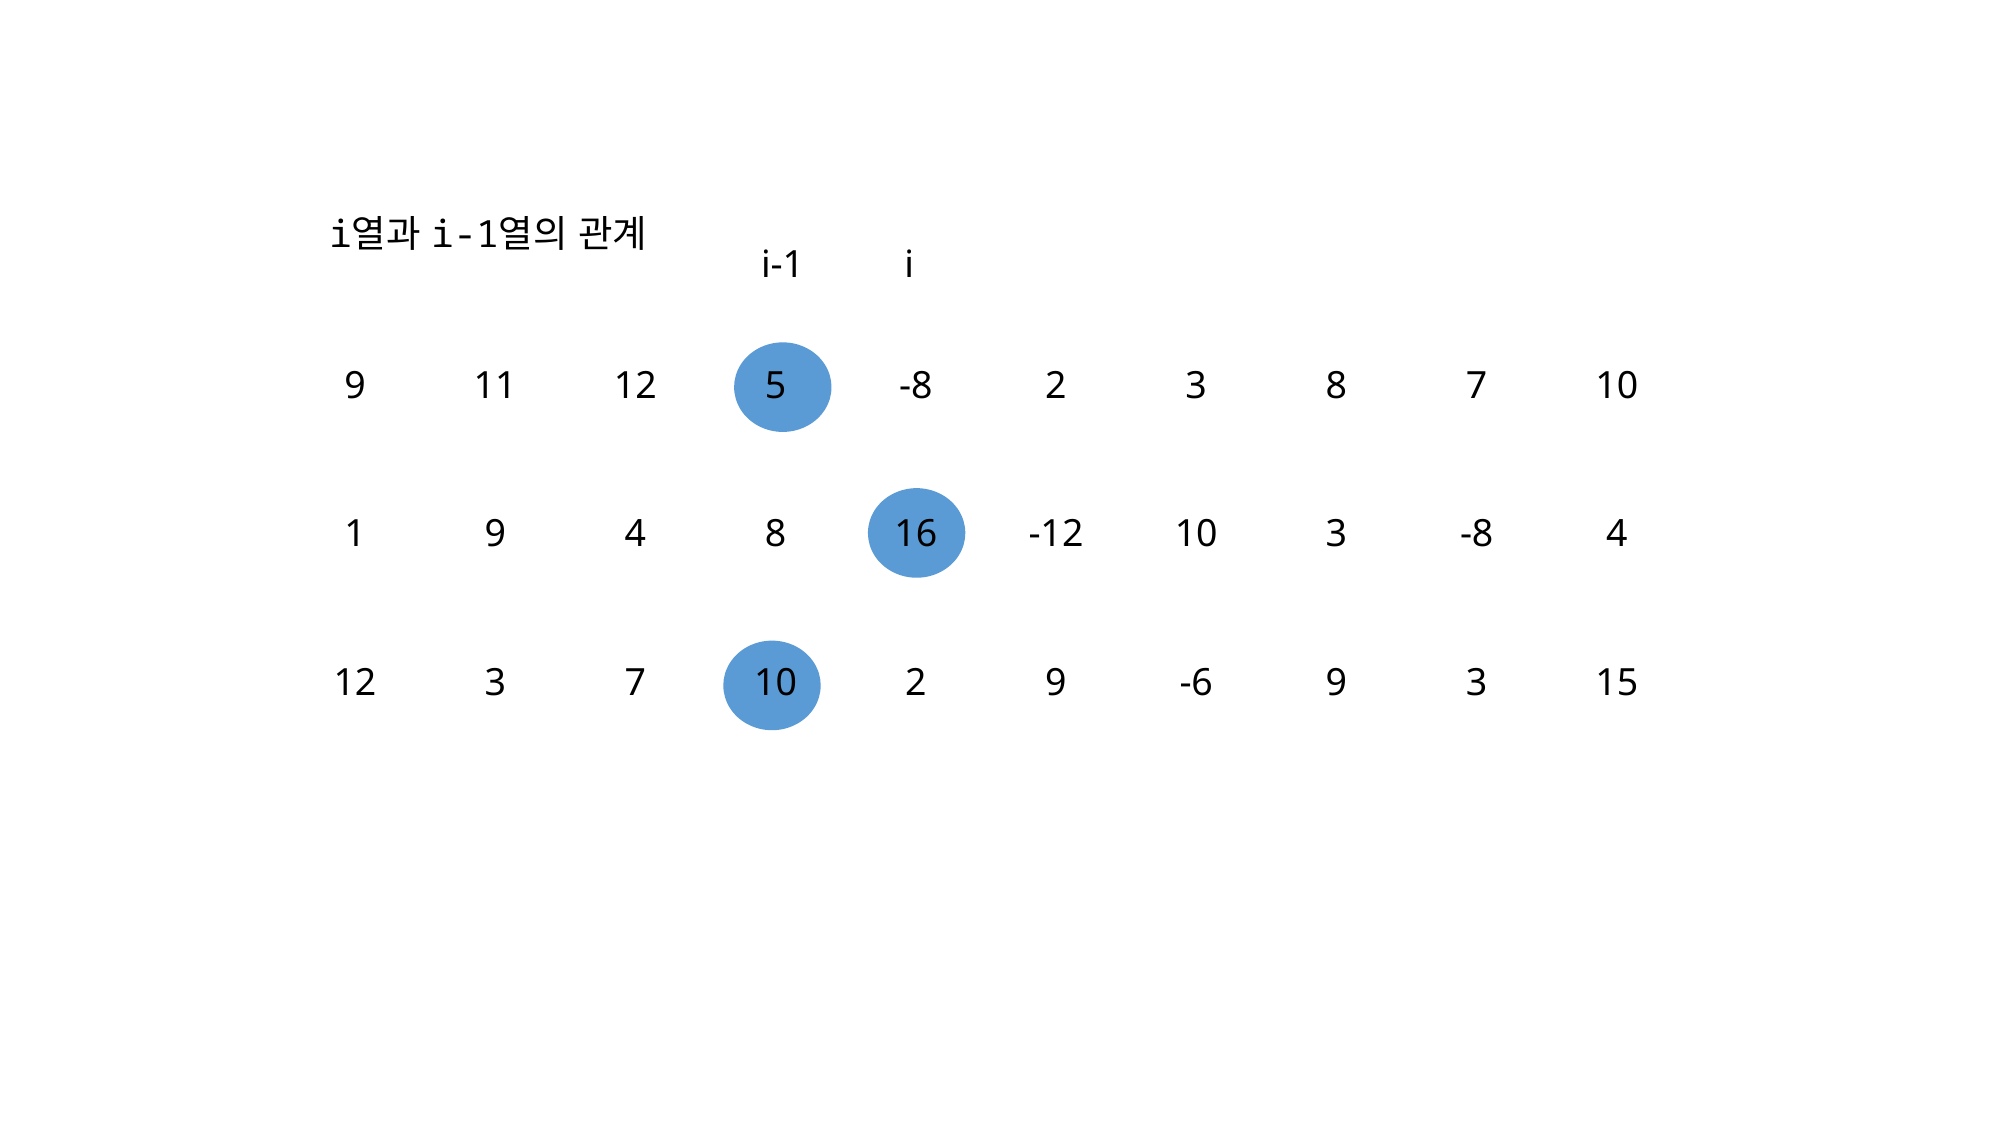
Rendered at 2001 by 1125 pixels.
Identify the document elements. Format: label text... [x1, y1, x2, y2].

table_cell 9 [986, 606, 1126, 755]
text_box i열과 i-1열의 관계 [314, 202, 663, 263]
table_cell 3 [1266, 458, 1407, 606]
table_header 11 [425, 309, 565, 458]
table_header 3 [1126, 309, 1266, 458]
table_cell 4 [1547, 458, 1687, 606]
table_cell 8 [706, 458, 846, 606]
table_header 2 [986, 309, 1126, 458]
table_cell 4 [565, 458, 706, 606]
table_cell 10 [1126, 458, 1266, 606]
table_cell 3 [1407, 606, 1547, 755]
text_box i [889, 232, 929, 293]
table_cell 7 [565, 606, 706, 755]
table_header 12 [565, 309, 706, 458]
text_box i-1 [746, 232, 820, 293]
table_cell 16 [846, 458, 986, 606]
table_cell -8 [1407, 458, 1547, 606]
table_cell 12 [285, 606, 425, 755]
table_cell -12 [986, 458, 1126, 606]
table_header 7 [1407, 309, 1547, 458]
table_cell 9 [425, 458, 565, 606]
table_cell 15 [1547, 606, 1687, 755]
table_header 10 [1547, 309, 1687, 458]
table_cell 10 [706, 606, 846, 755]
table_cell 9 [1266, 606, 1407, 755]
table_cell -6 [1126, 606, 1266, 755]
table_header 9 [285, 309, 425, 458]
table_cell 3 [425, 606, 565, 755]
table_cell 1 [285, 458, 425, 606]
table_cell 2 [846, 606, 986, 755]
table_header 8 [1266, 309, 1407, 458]
table_header -8 [846, 309, 986, 458]
table_header 5 [706, 309, 846, 458]
